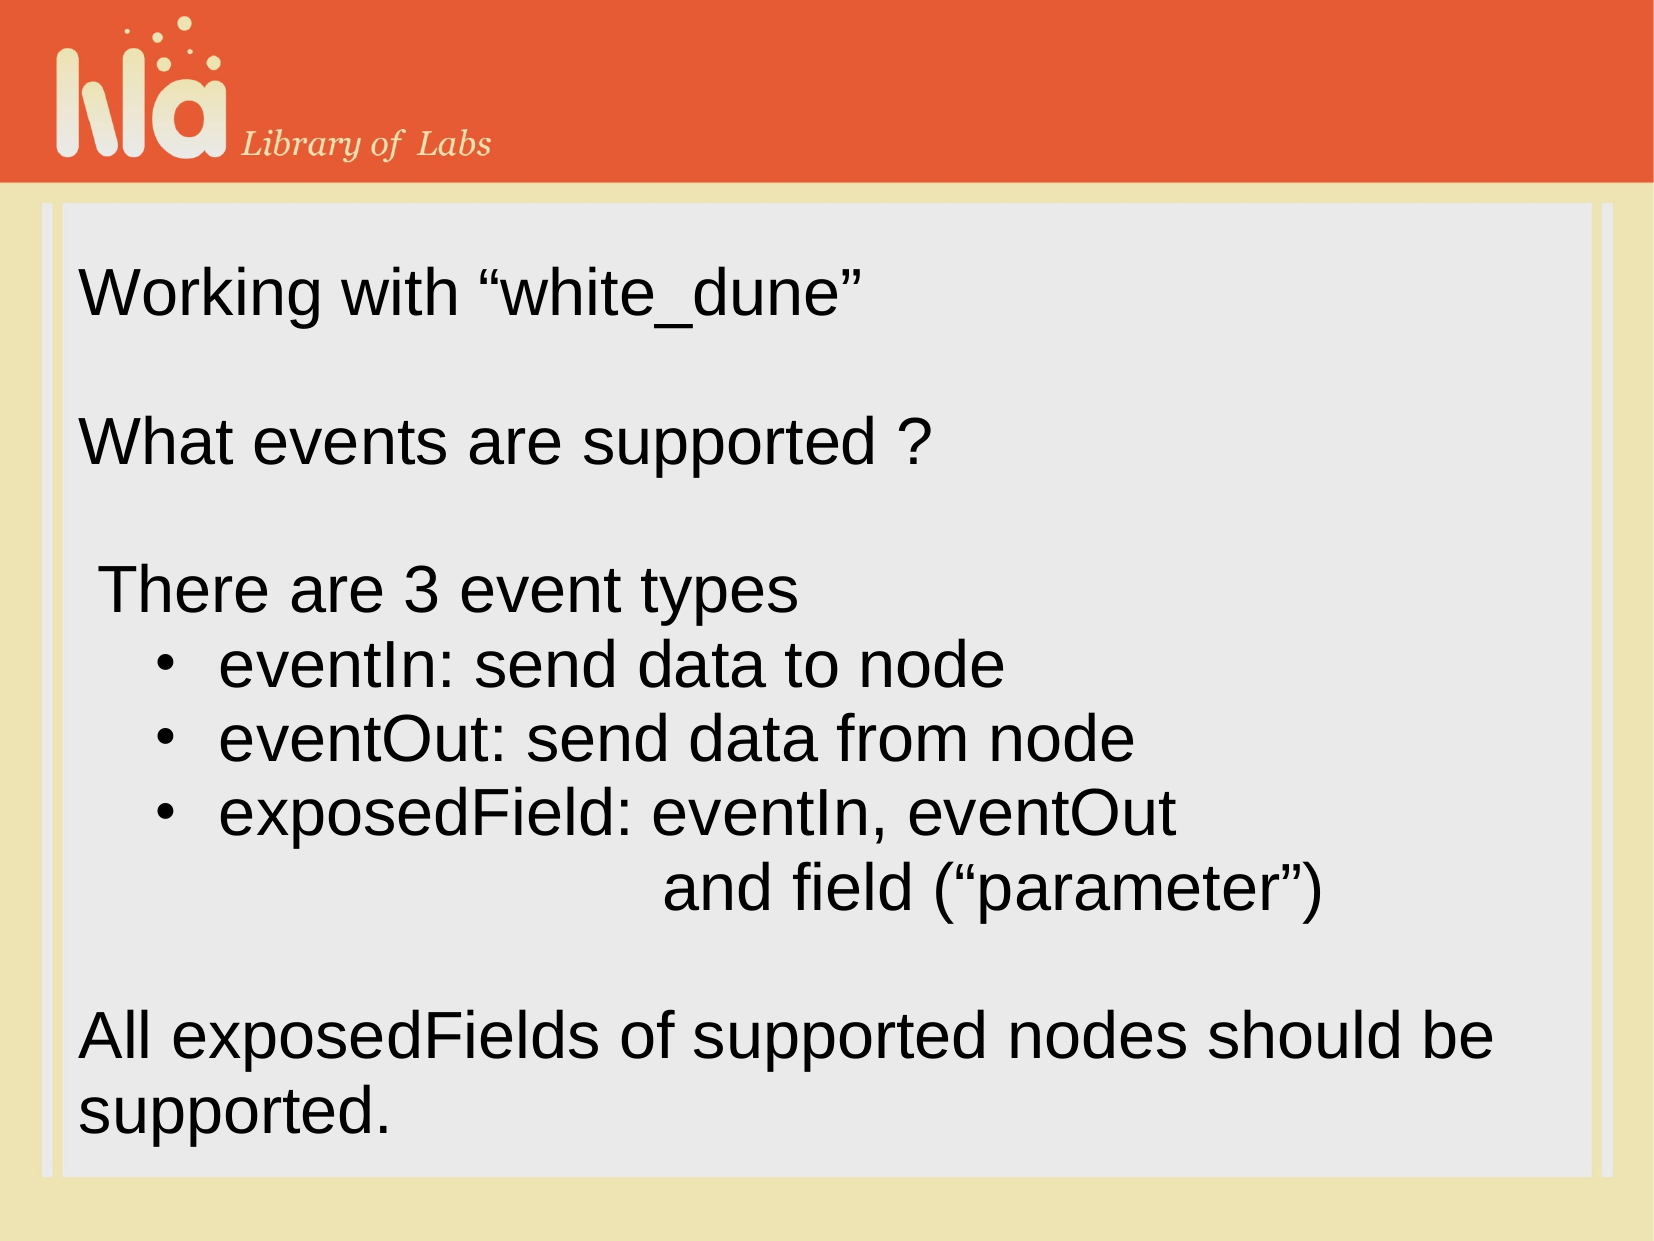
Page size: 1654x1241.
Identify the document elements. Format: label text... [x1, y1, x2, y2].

text_box Working with “white_dune” What events are supported ? There are 3 event types eventIn: send data to node eventOut: send data from node exposedField: eventIn, eventOut and field (“parameter”) All exposedFields of supported nodes should be supported. [63, 248, 1584, 1175]
picture [0, 0, 1654, 1241]
